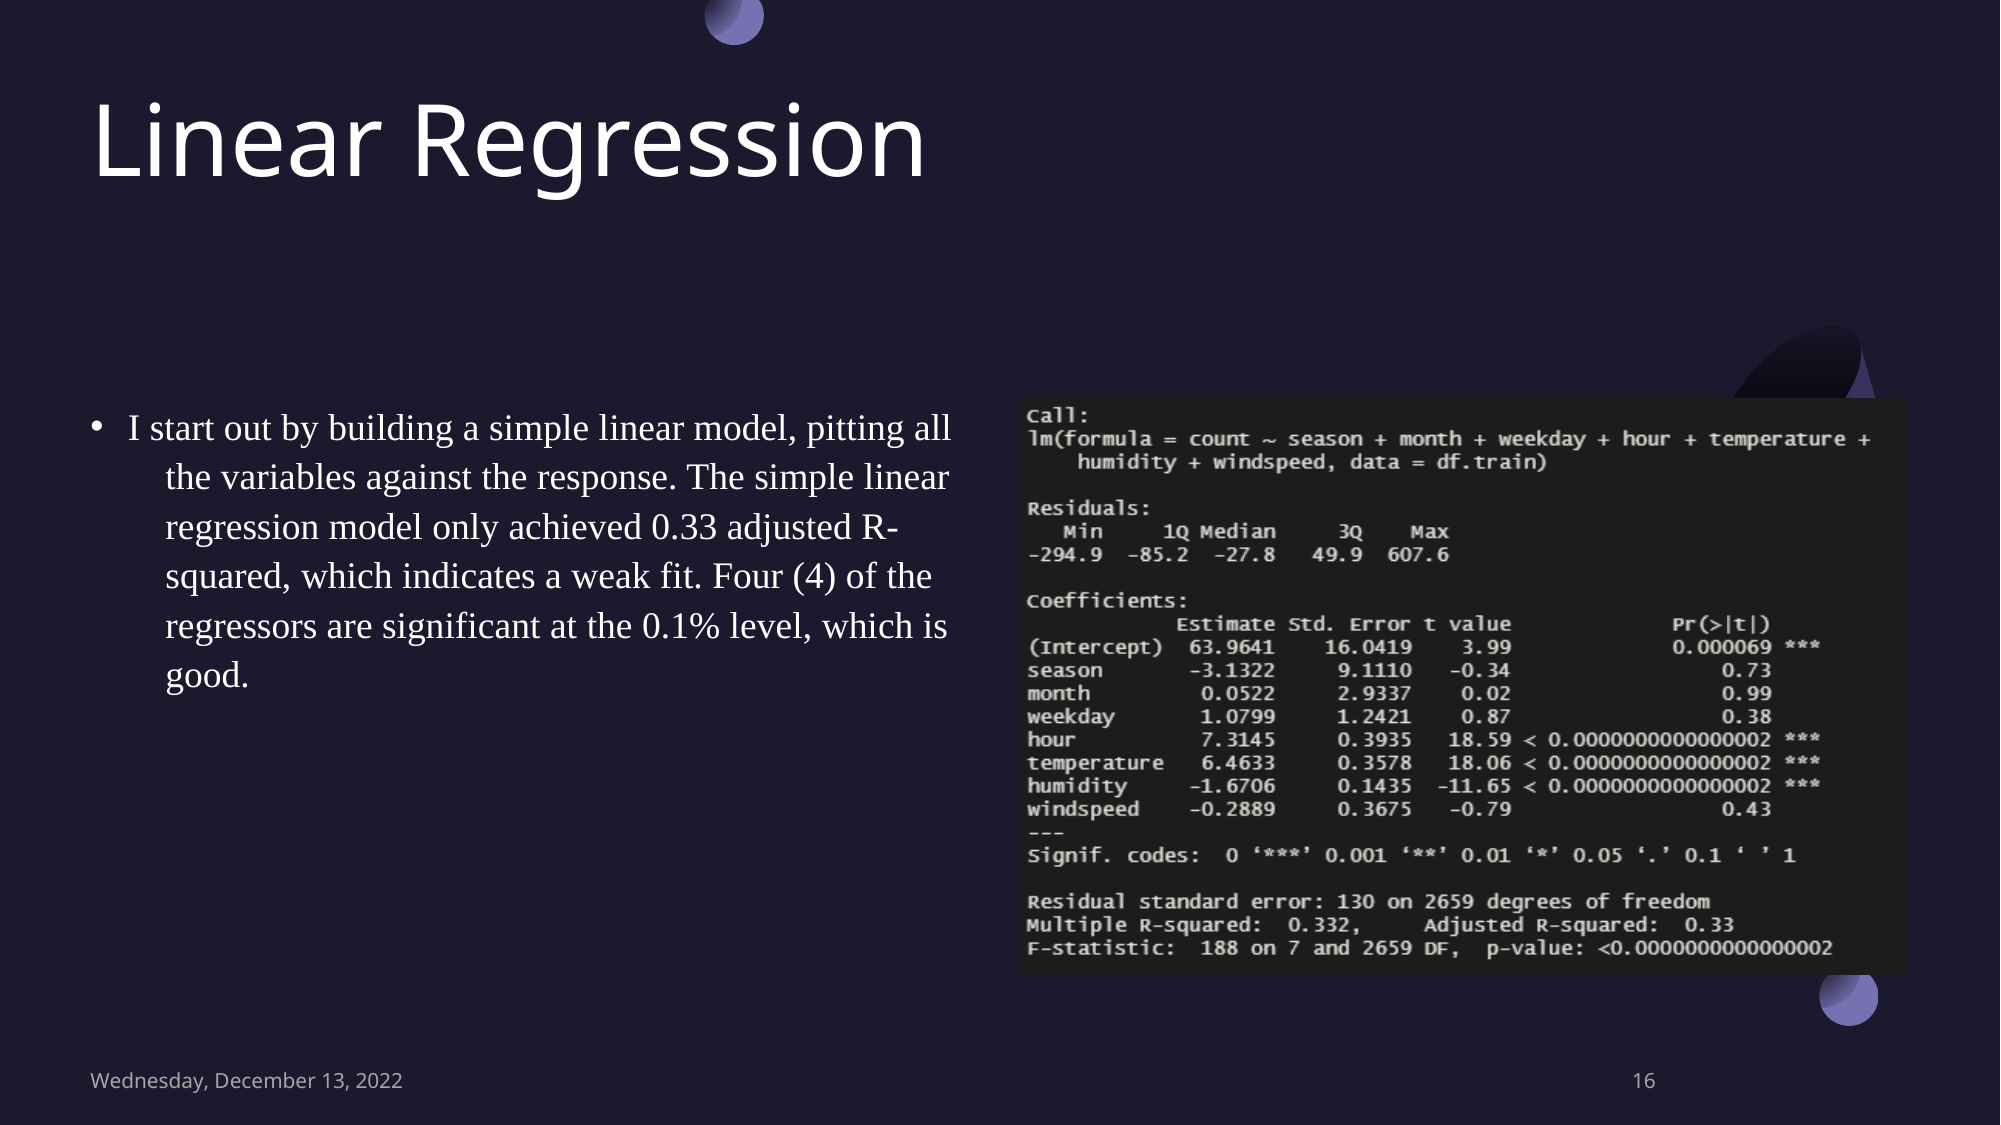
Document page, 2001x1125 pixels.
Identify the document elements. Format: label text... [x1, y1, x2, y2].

text_box [704, 0, 764, 46]
picture [1022, 398, 1908, 976]
text_box [1632, 1067, 1910, 1093]
list I start out by building a simple linear model, pitting all the variables against the response. The simple linear regression model only achieved 0.33 adjusted R-squared, which indicates a weak fit. Four (4) of the regressors are significant at the 0.1% level, which is good. [90, 398, 981, 975]
text_box Wednesday, December 13, 2022 [90, 1067, 522, 1093]
text_box [1733, 324, 1876, 398]
title Linear Regression [90, 90, 1911, 309]
